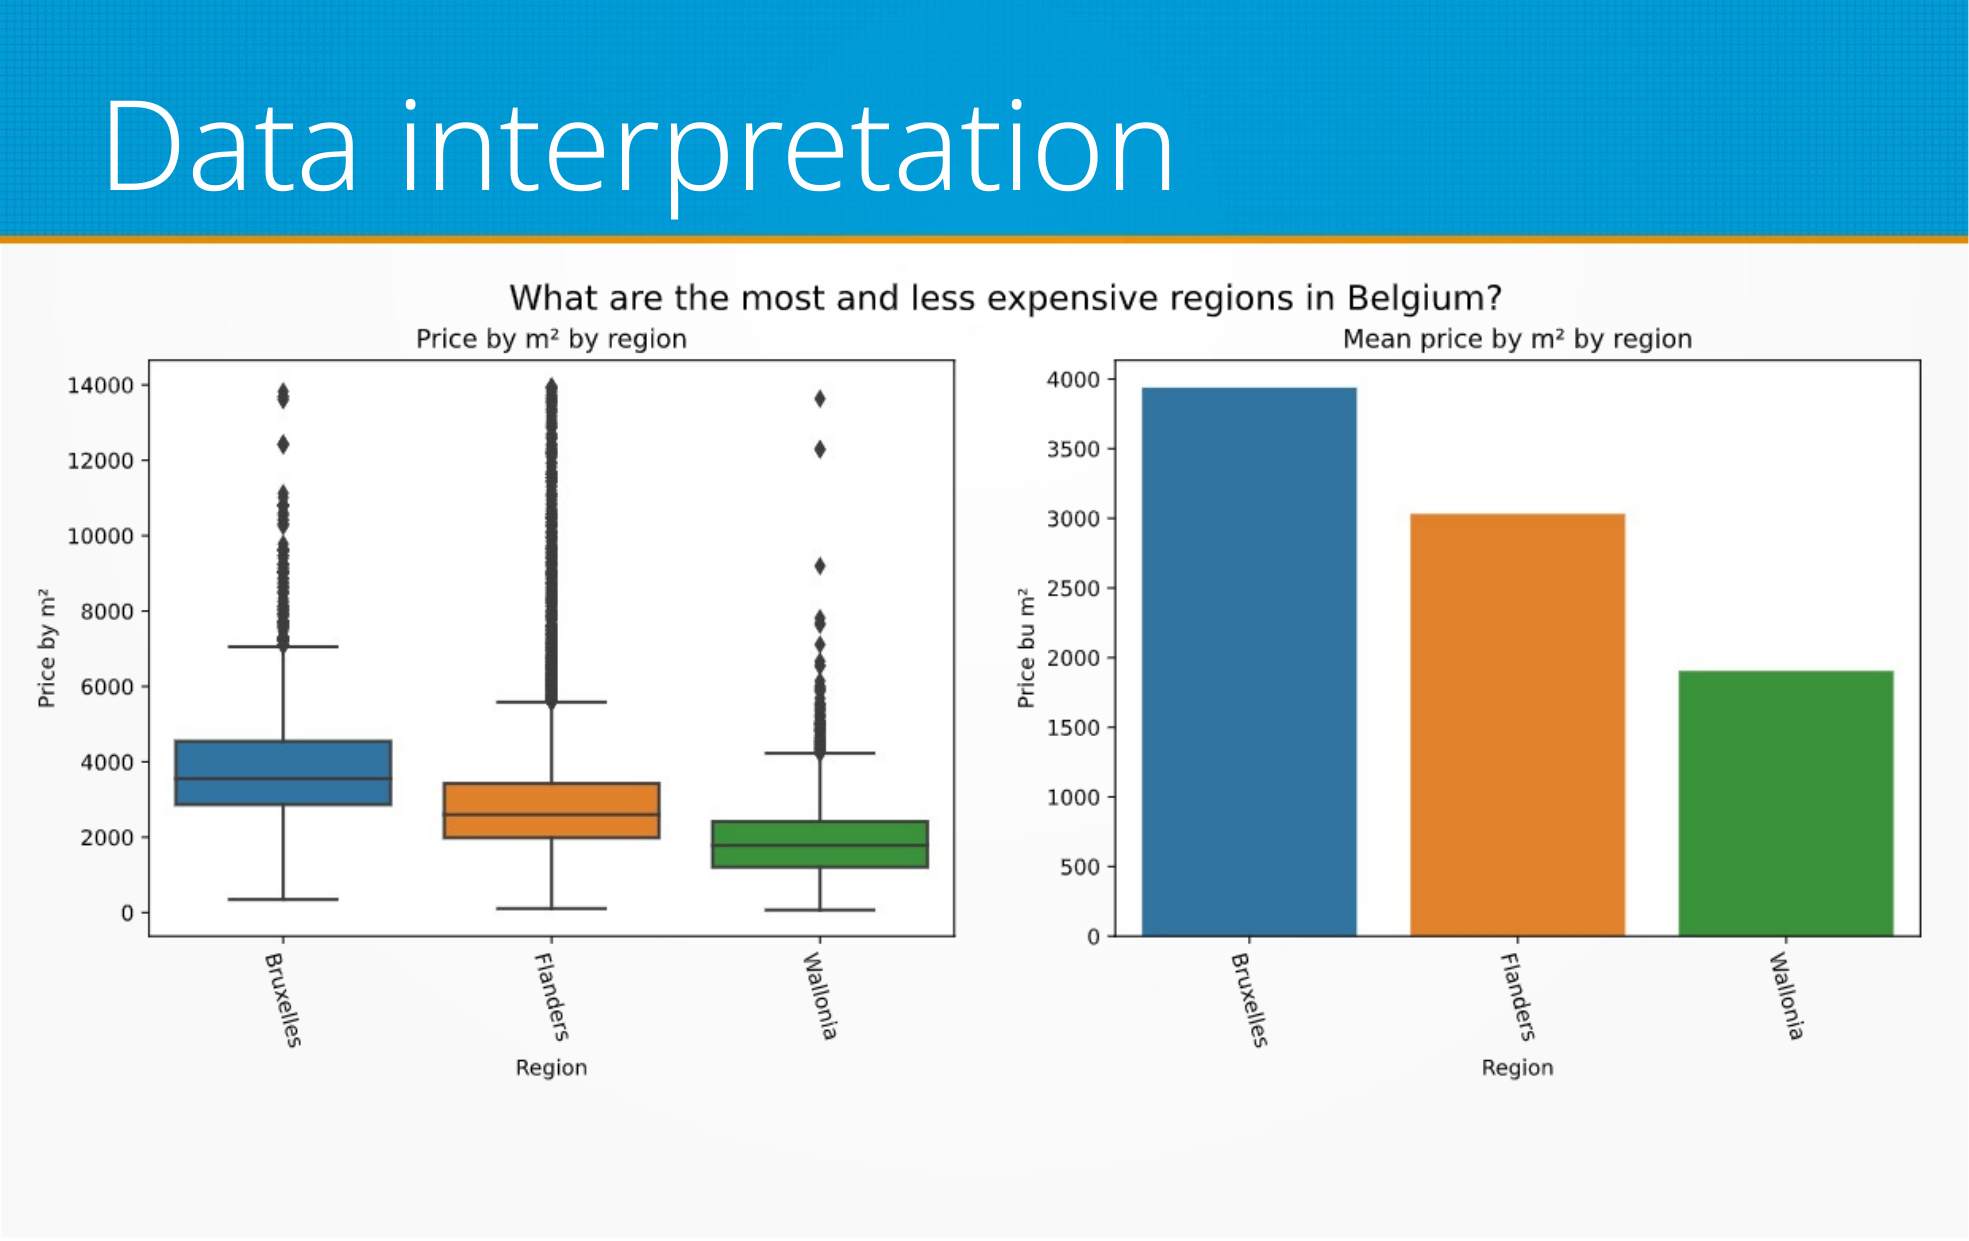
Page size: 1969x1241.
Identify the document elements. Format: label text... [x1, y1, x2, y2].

picture [0, 233, 1969, 1241]
title Data interpretation [98, 19, 1870, 227]
